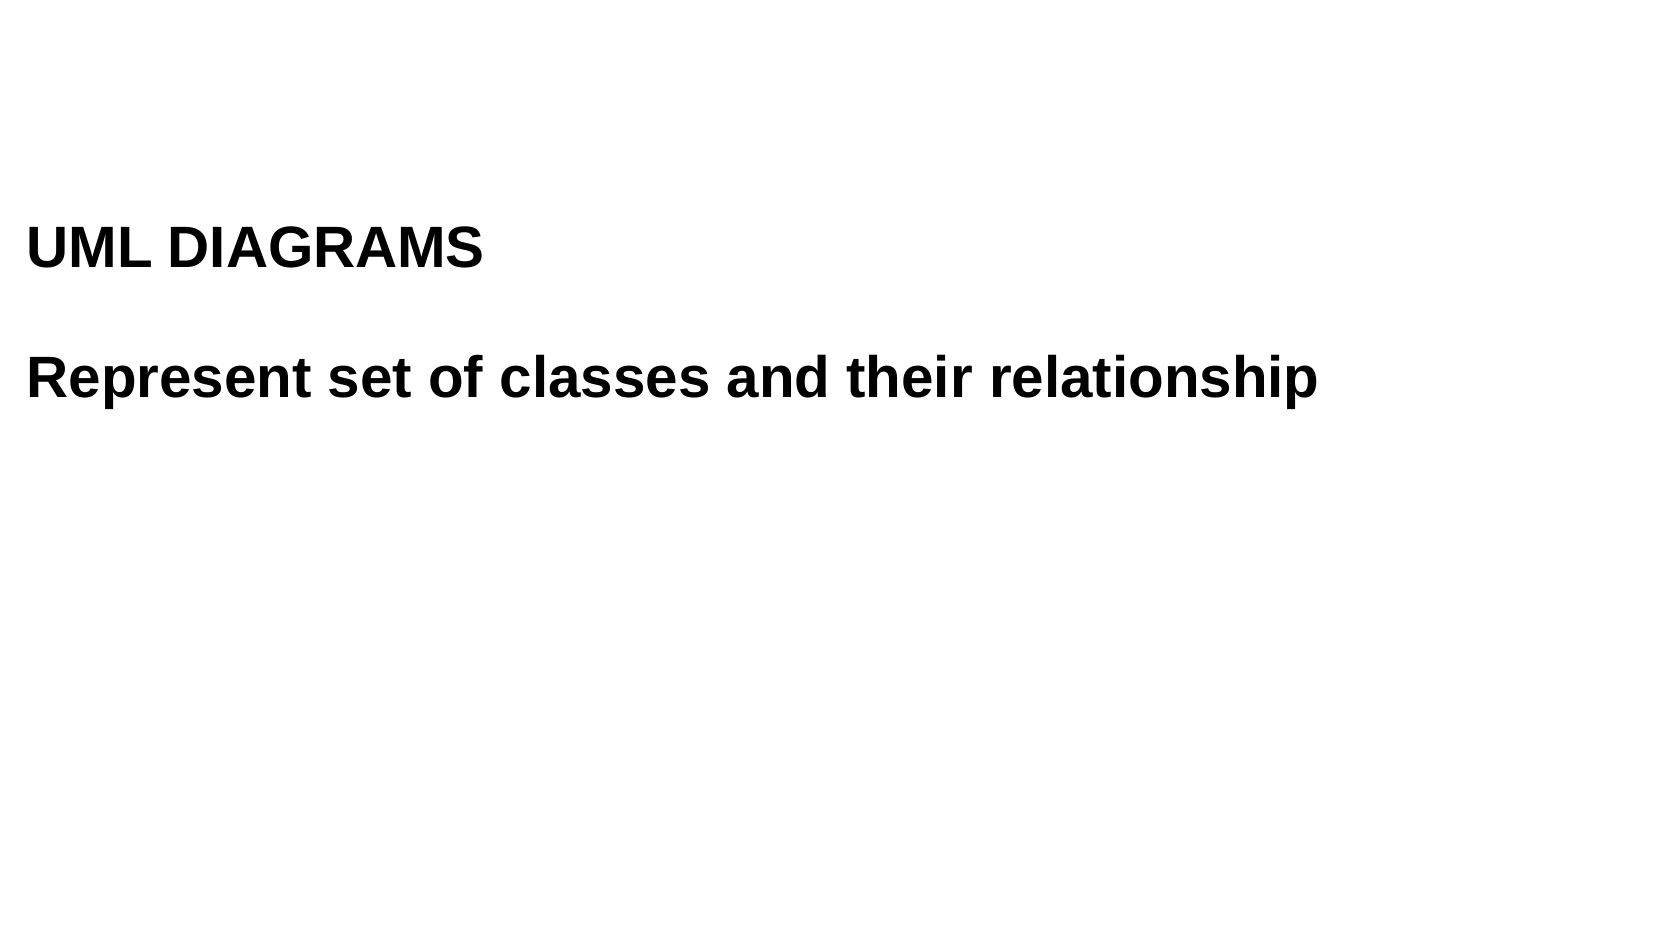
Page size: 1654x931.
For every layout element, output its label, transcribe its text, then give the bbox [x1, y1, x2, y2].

text_box UML DIAGRAMS Represent set of classes and their relationship [11, 11, 1642, 417]
